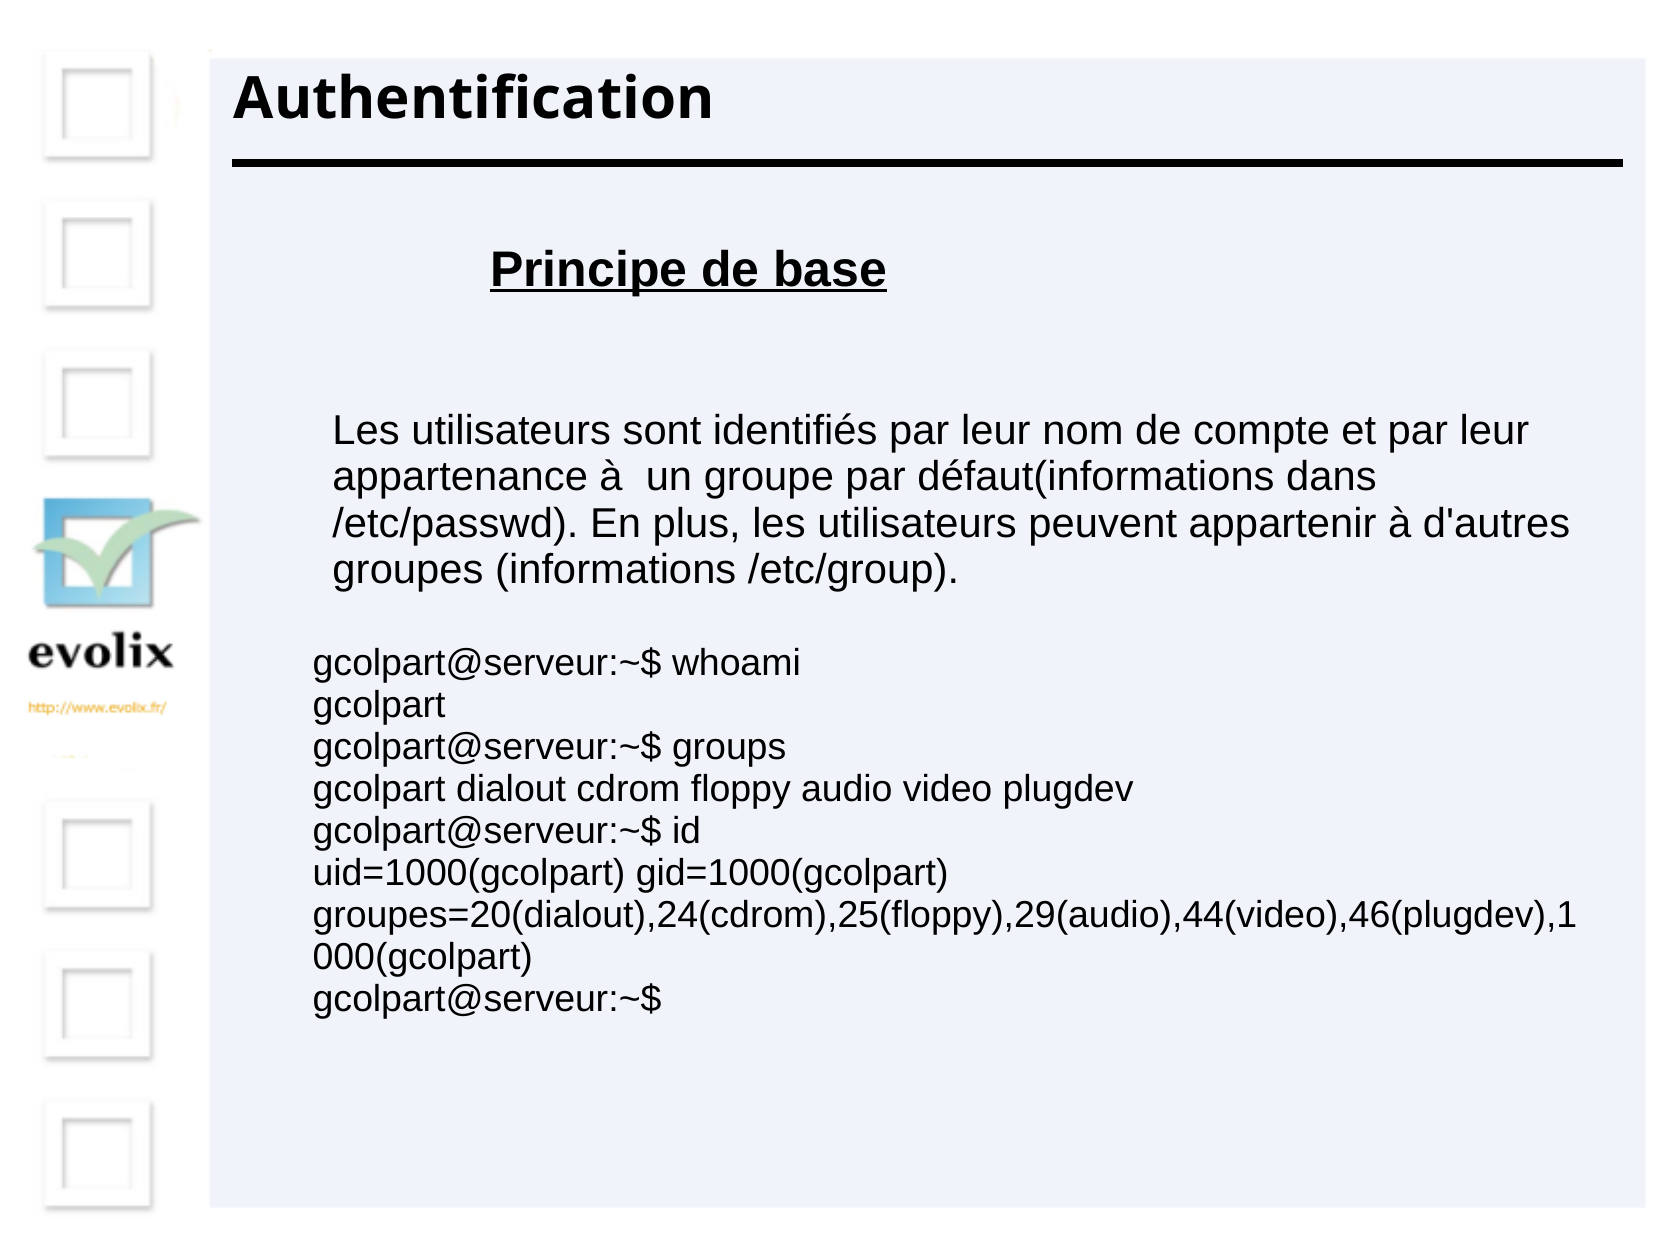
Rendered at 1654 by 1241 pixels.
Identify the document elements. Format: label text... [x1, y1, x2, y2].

title Authentification [233, 0, 1448, 211]
text_box gcolpart@serveur:~$ whoami gcolpart gcolpart@serveur:~$ groups gcolpart dialout cdrom floppy audio video plugdev gcolpart@serveur:~$ id uid=1000(gcolpart) gid=1000(gcolpart) groupes=20(dialout),24(cdrom),25(floppy),29(audio),44(video),46(plugdev),1000(gcolpart) gcolpart@serveur:~$ [297, 633, 1597, 1095]
picture [0, 49, 1654, 1218]
text_box Les utilisateurs sont identifiés par leur nom de compte et par leur appartenance à un groupe par défaut(informations dans /etc/passwd). En plus, les utilisateurs peuvent appartenir à d'autres groupes (informations /etc/group). [317, 399, 1589, 600]
text_box Principe de base [325, 233, 1139, 361]
